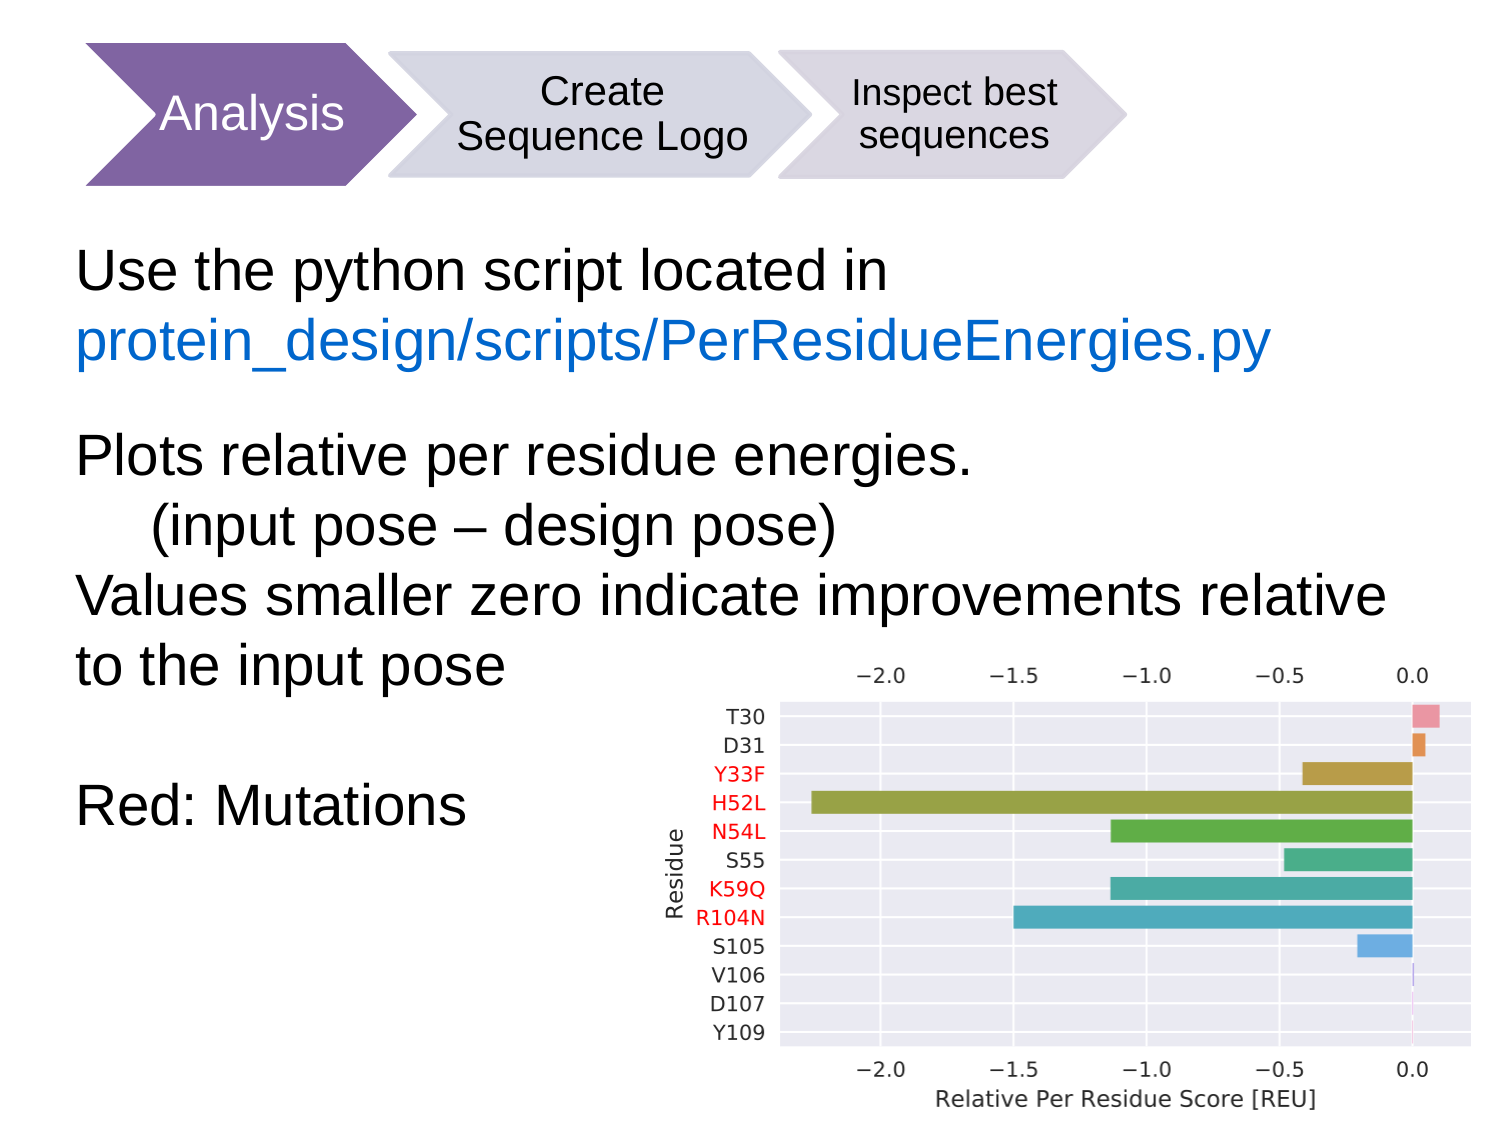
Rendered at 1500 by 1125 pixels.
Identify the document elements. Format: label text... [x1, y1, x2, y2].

text_box Analysis [80, 40, 421, 189]
text_box Create Sequence Logo [390, 53, 811, 176]
picture [665, 667, 1471, 1111]
text_box Inspect best sequences [780, 52, 1126, 177]
text_box Use the python script located in protein_design/scripts/PerResidueEnergies.py Plots relative per residue energies. (input pose – design pose) Values smaller zero indicate improvements relative to the input pose Red: Mutations [60, 224, 1423, 870]
